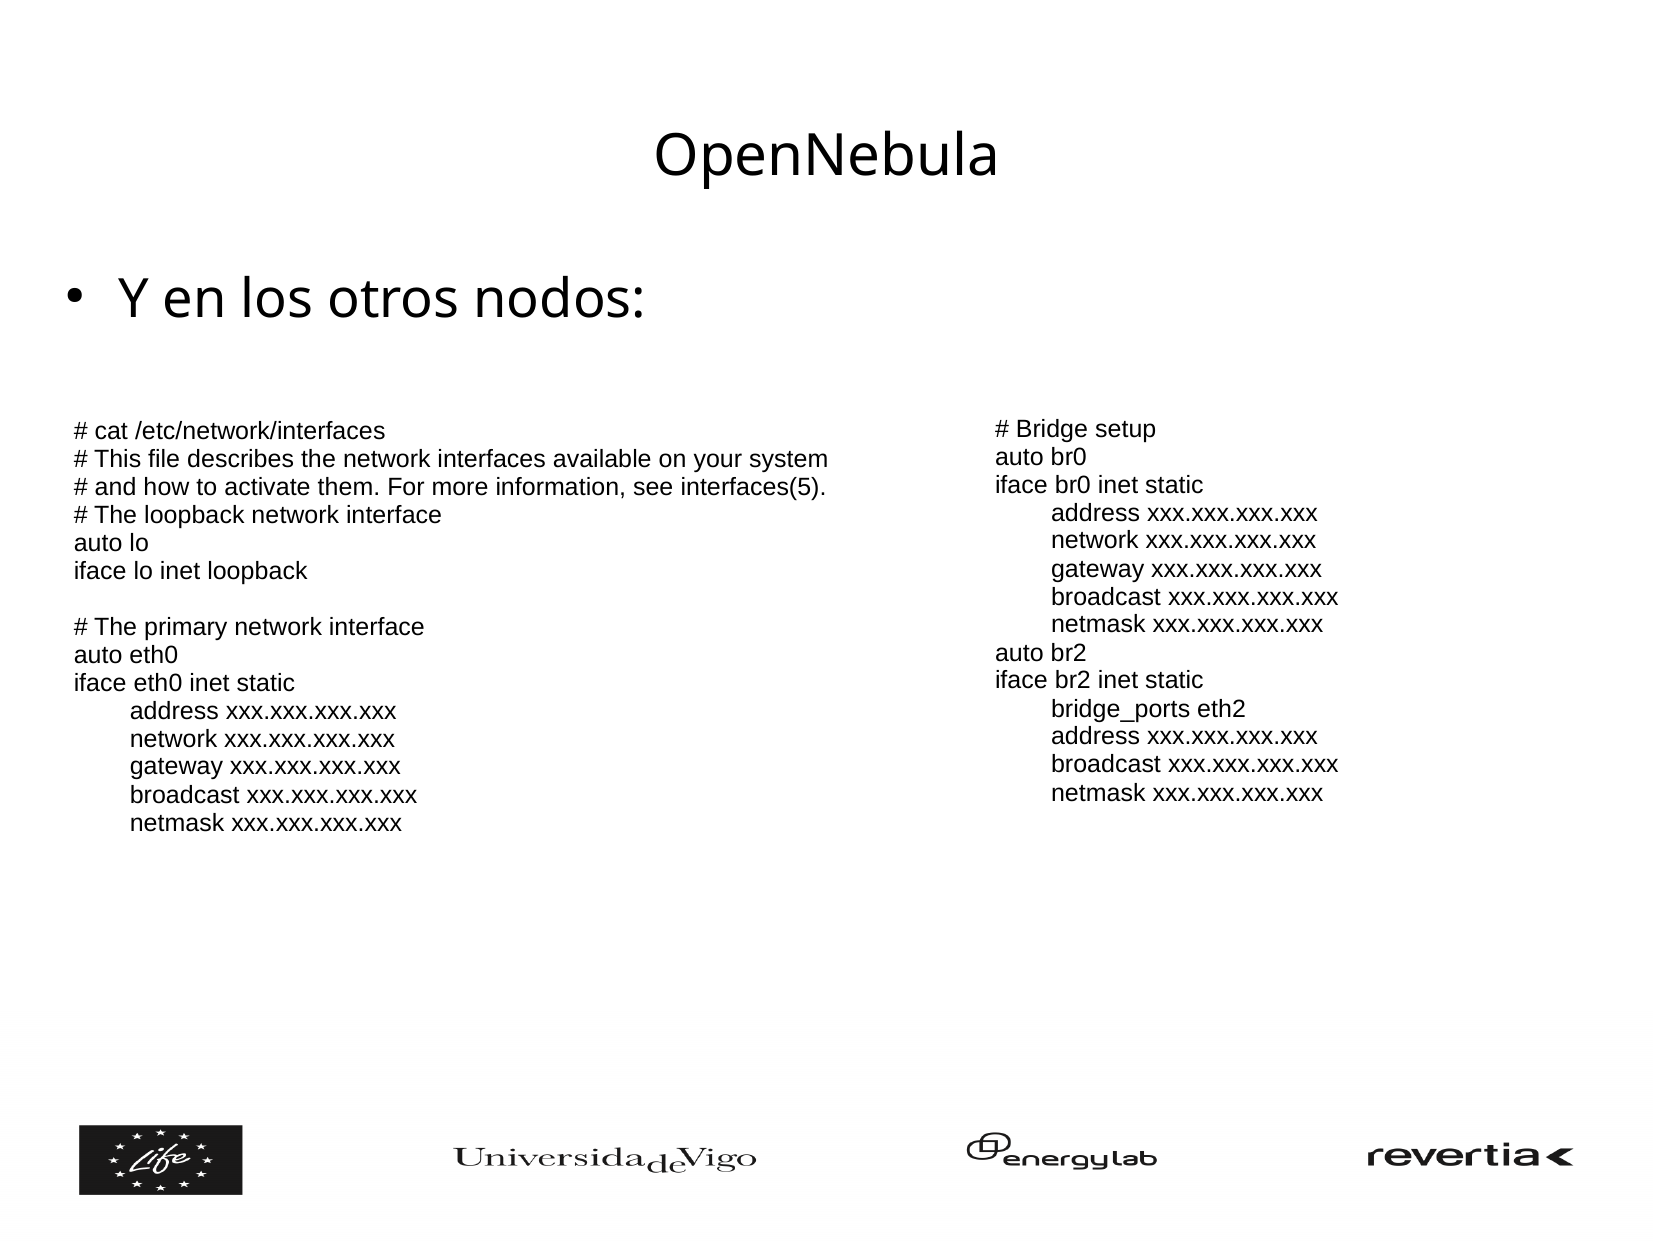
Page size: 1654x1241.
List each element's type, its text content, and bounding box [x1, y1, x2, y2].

text_box [862, 460, 1548, 1063]
title OpenNebula [82, 49, 1571, 257]
list Y en los otros nodos: [47, 259, 1536, 402]
text_box # Bridge setup auto br0 iface br0 inet static address xxx.xxx.xxx.xxx network xxx.xxx.xxx.xxx gateway xxx.xxx.xxx.xxx broadcast xxx.xxx.xxx.xxx netmask xxx.xxx.xxx.xxx auto br2 iface br2 inet static bridge_ports eth2 address xxx.xxx.xxx.xxx broadcast xxx.xxx.xxx.xxx netmask xxx.xxx.xxx.xxx [980, 406, 1355, 814]
text_box # cat /etc/network/interfaces # This file describes the network interfaces available on your system # and how to activate them. For more information, see interfaces(5). # The loopback network interface auto lo iface lo inet loopback # The primary network interface auto eth0 iface eth0 inet static address xxx.xxx.xxx.xxx network xxx.xxx.xxx.xxx gateway xxx.xxx.xxx.xxx broadcast xxx.xxx.xxx.xxx netmask xxx.xxx.xxx.xxx [59, 409, 846, 844]
picture [0, 1009, 1654, 1241]
